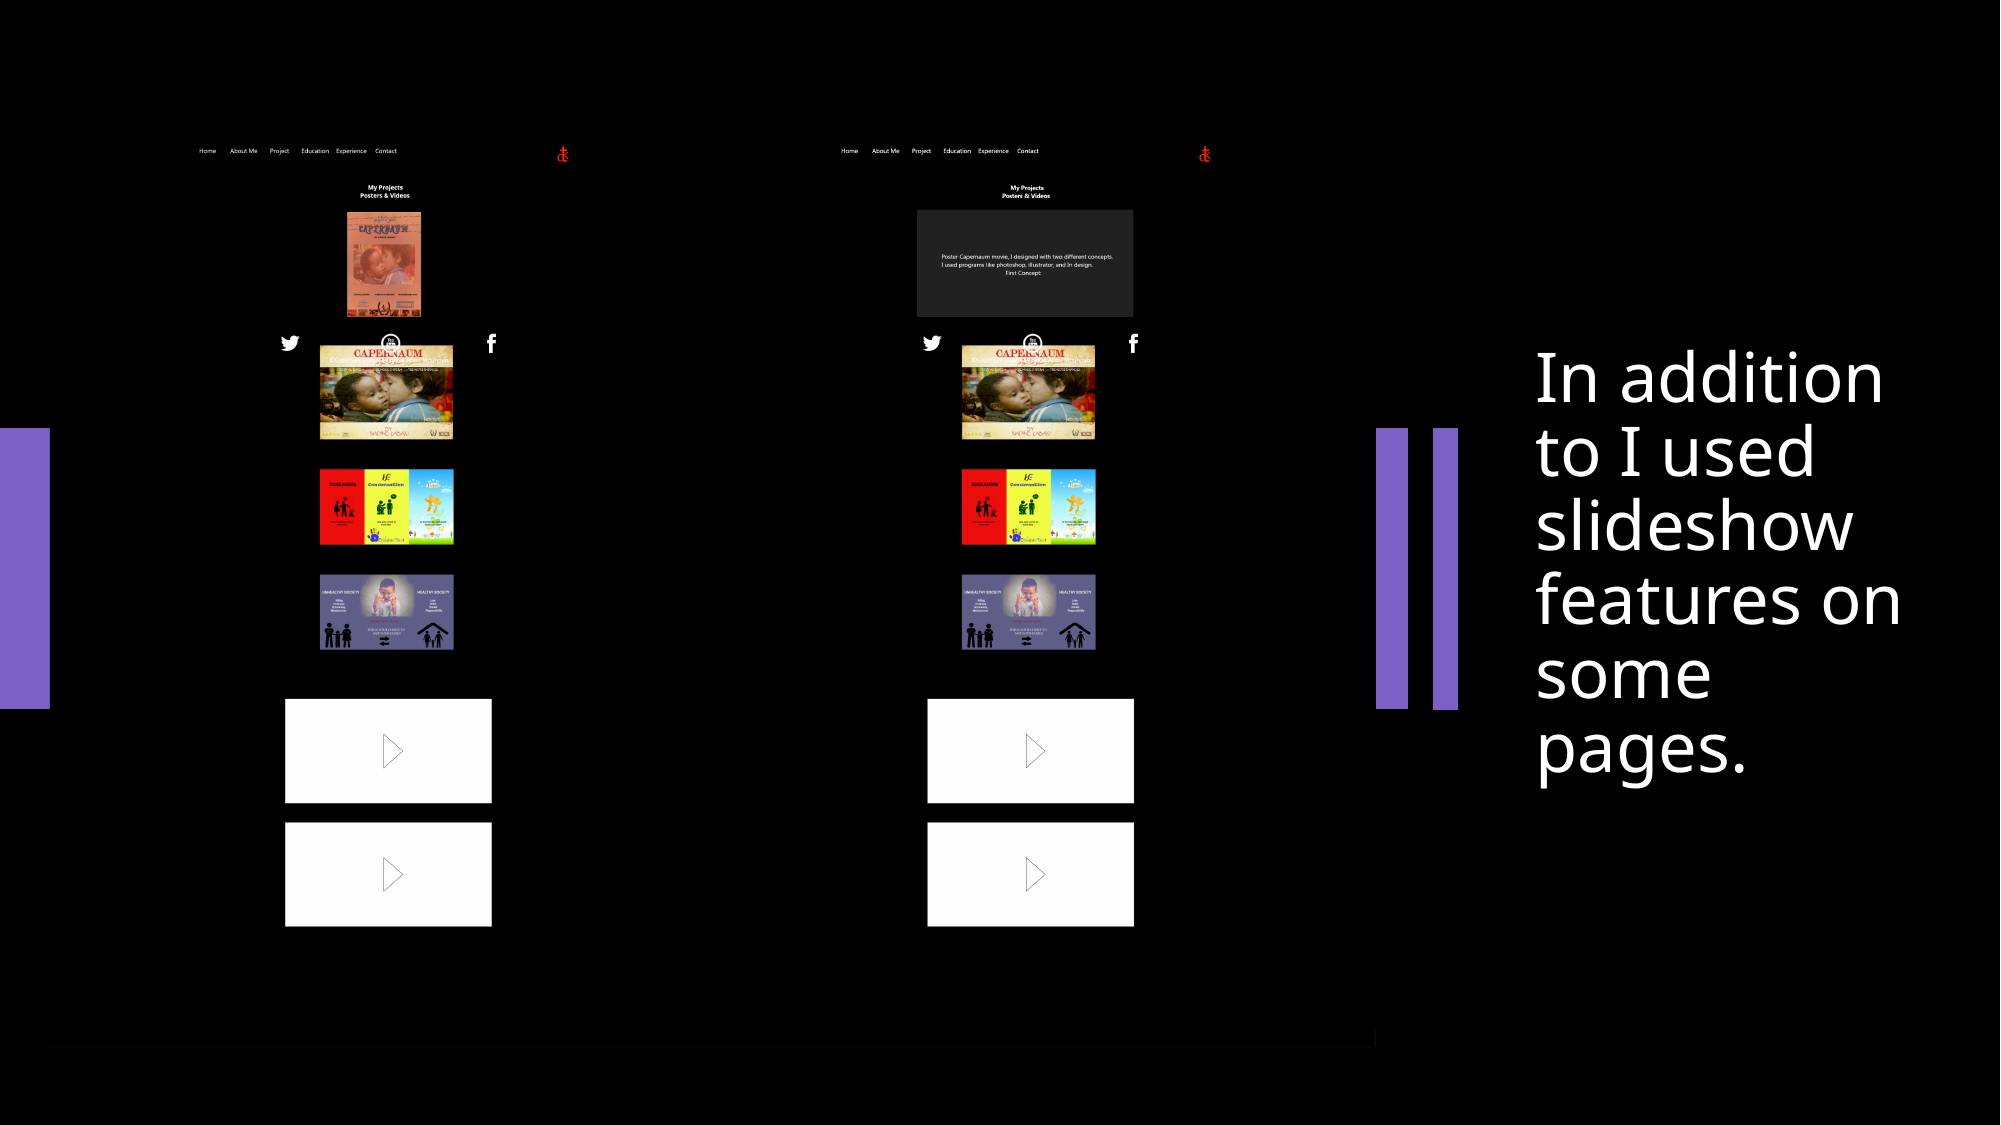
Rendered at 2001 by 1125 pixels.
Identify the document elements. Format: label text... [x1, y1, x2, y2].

title In addition to I used slideshow features on some pages. [1520, 331, 1926, 799]
picture [187, 140, 596, 996]
picture [829, 140, 1238, 996]
text_box [0, 0, 2000, 1125]
